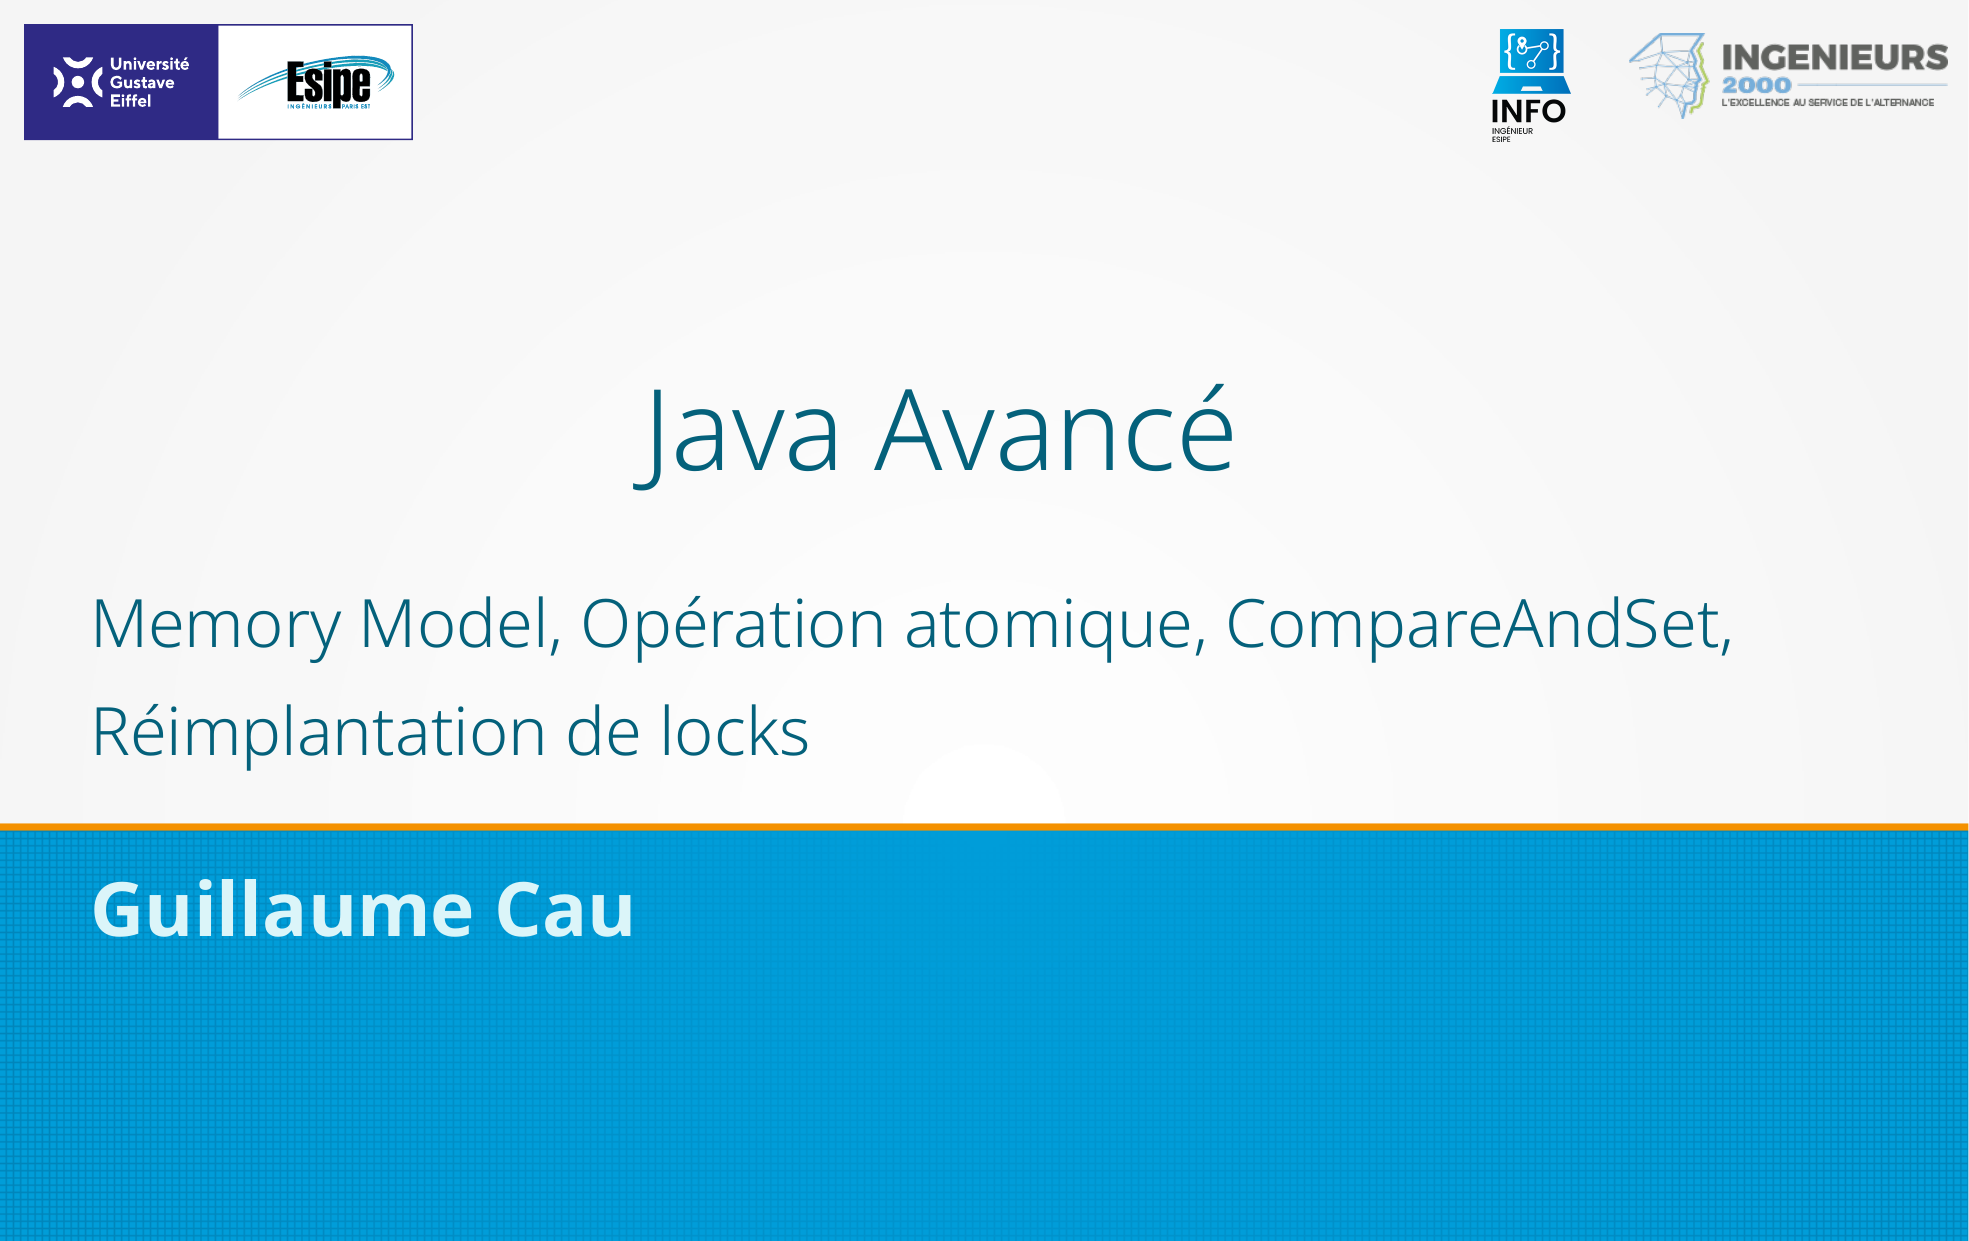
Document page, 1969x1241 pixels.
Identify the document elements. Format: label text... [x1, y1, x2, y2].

subtitle Guillaume Cau [90, 855, 1861, 1111]
text_box Java Avancé [637, 224, 1394, 630]
title Memory Model, Opération atomique, CompareAndSet, Réimplantation de locks [90, 413, 1862, 781]
picture [0, 0, 1969, 830]
